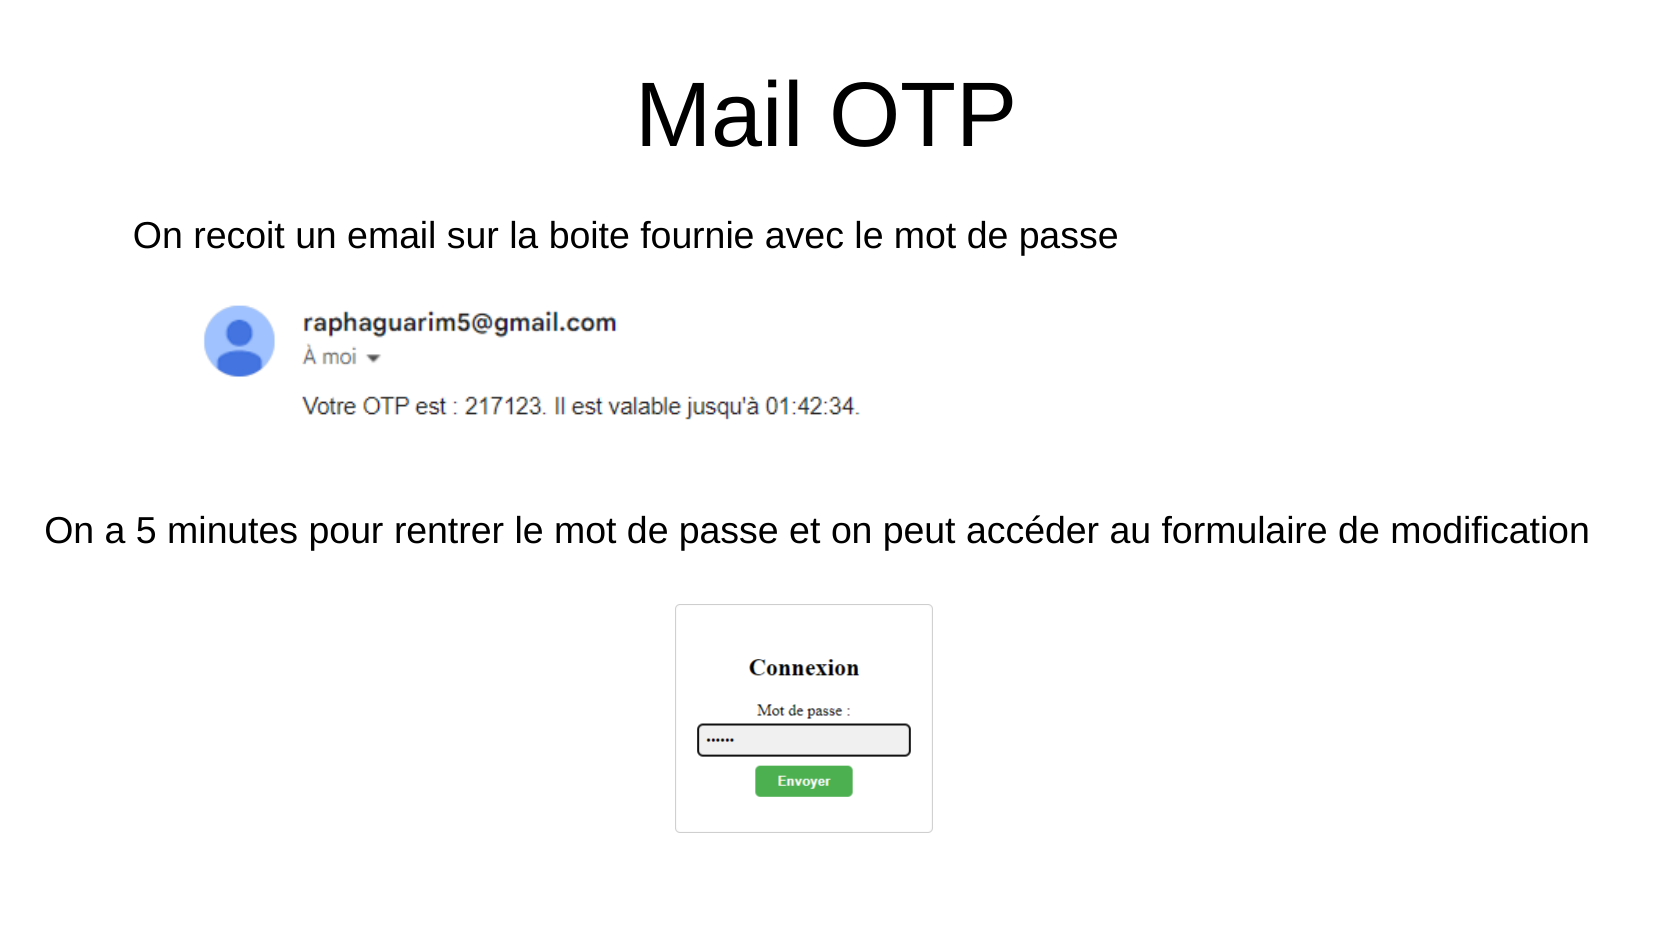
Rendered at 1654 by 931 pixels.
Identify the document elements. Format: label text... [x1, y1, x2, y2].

picture [192, 295, 886, 446]
title Mail OTP [82, 37, 1571, 193]
text_box On recoit un email sur la boite fournie avec le mot de passe [118, 206, 1477, 264]
picture [649, 590, 964, 851]
text_box On a 5 minutes pour rentrer le mot de passe et on peut accéder au formulaire de modification [29, 501, 1625, 601]
